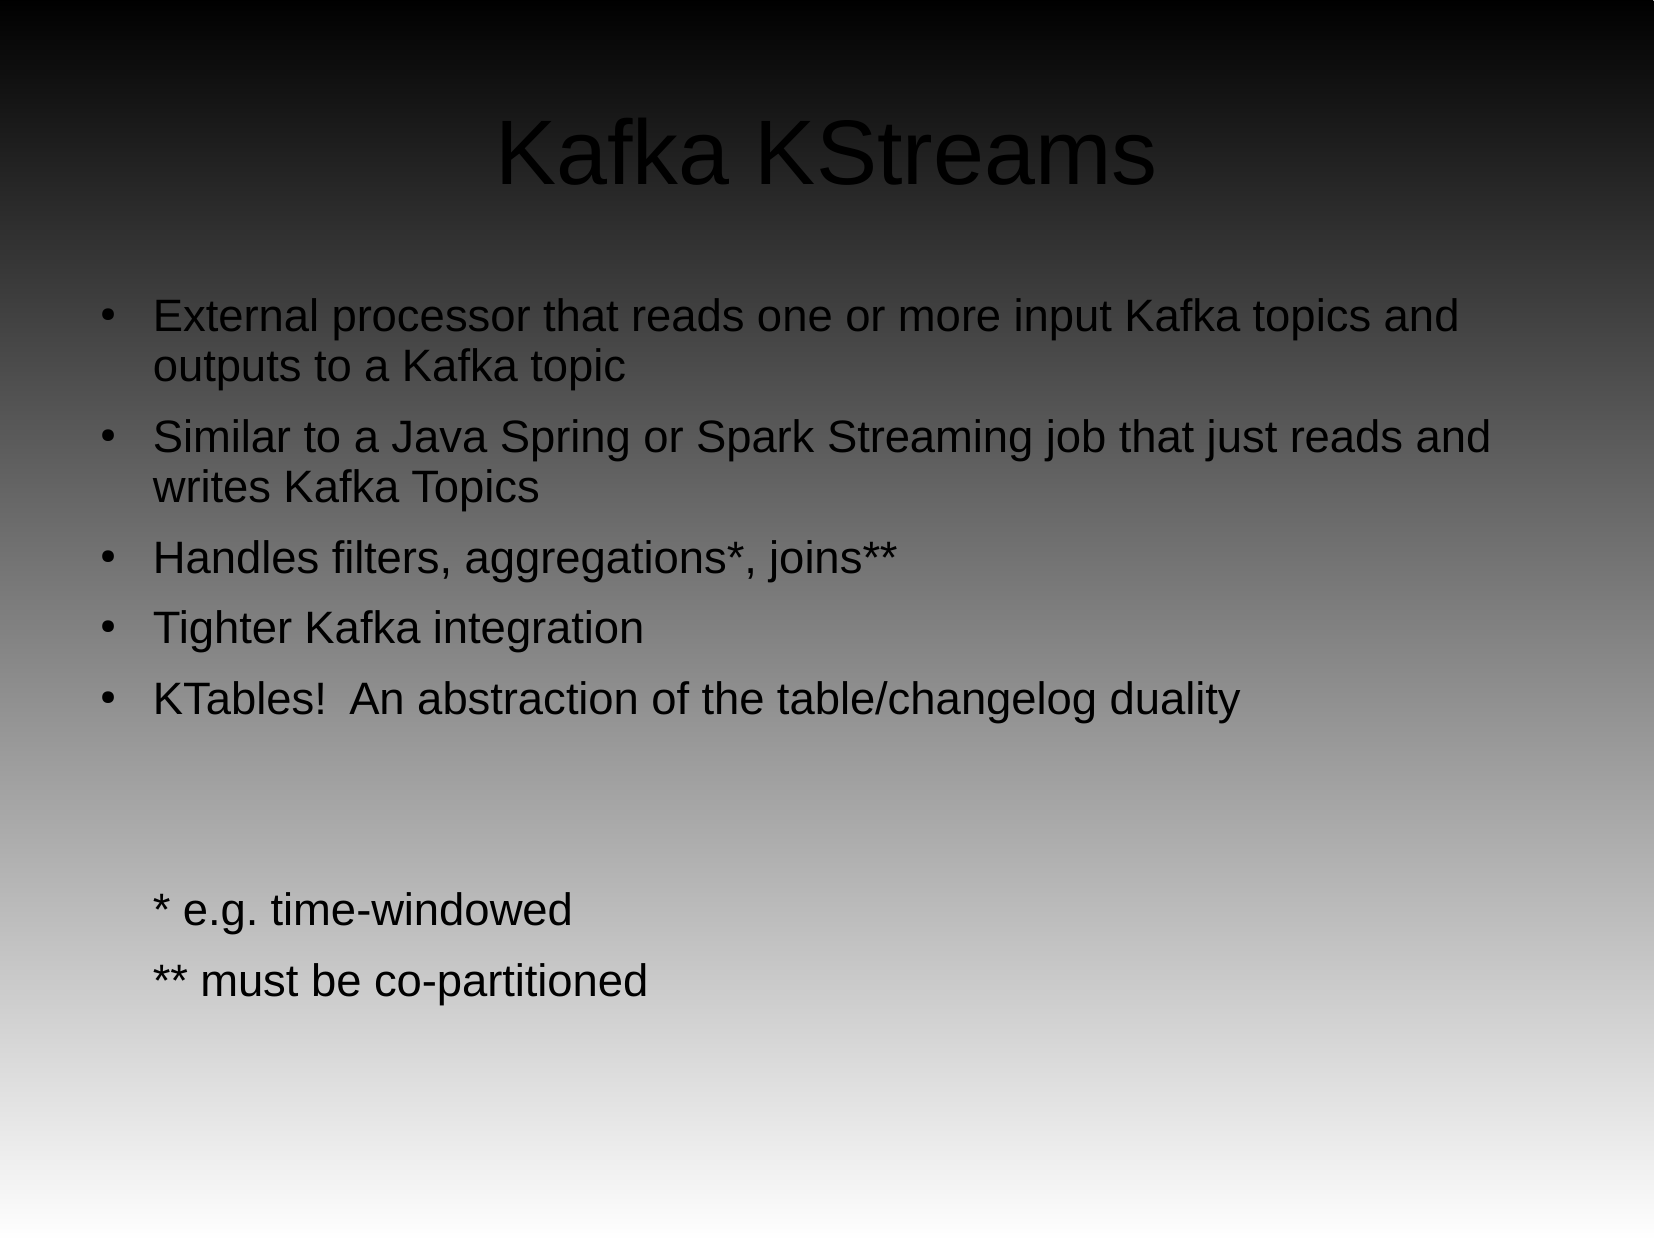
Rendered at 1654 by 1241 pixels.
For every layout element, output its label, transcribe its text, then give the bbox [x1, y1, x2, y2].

list External processor that reads one or more input Kafka topics and outputs to a Kafka topic Similar to a Java Spring or Spark Streaming job that just reads and writes Kafka Topics Handles filters, aggregations*, joins** Tighter Kafka integration KTables! An abstraction of the table/changelog duality * e.g. time-windowed ** must be co-partitioned [82, 290, 1571, 1010]
title Kafka KStreams [82, 49, 1571, 257]
